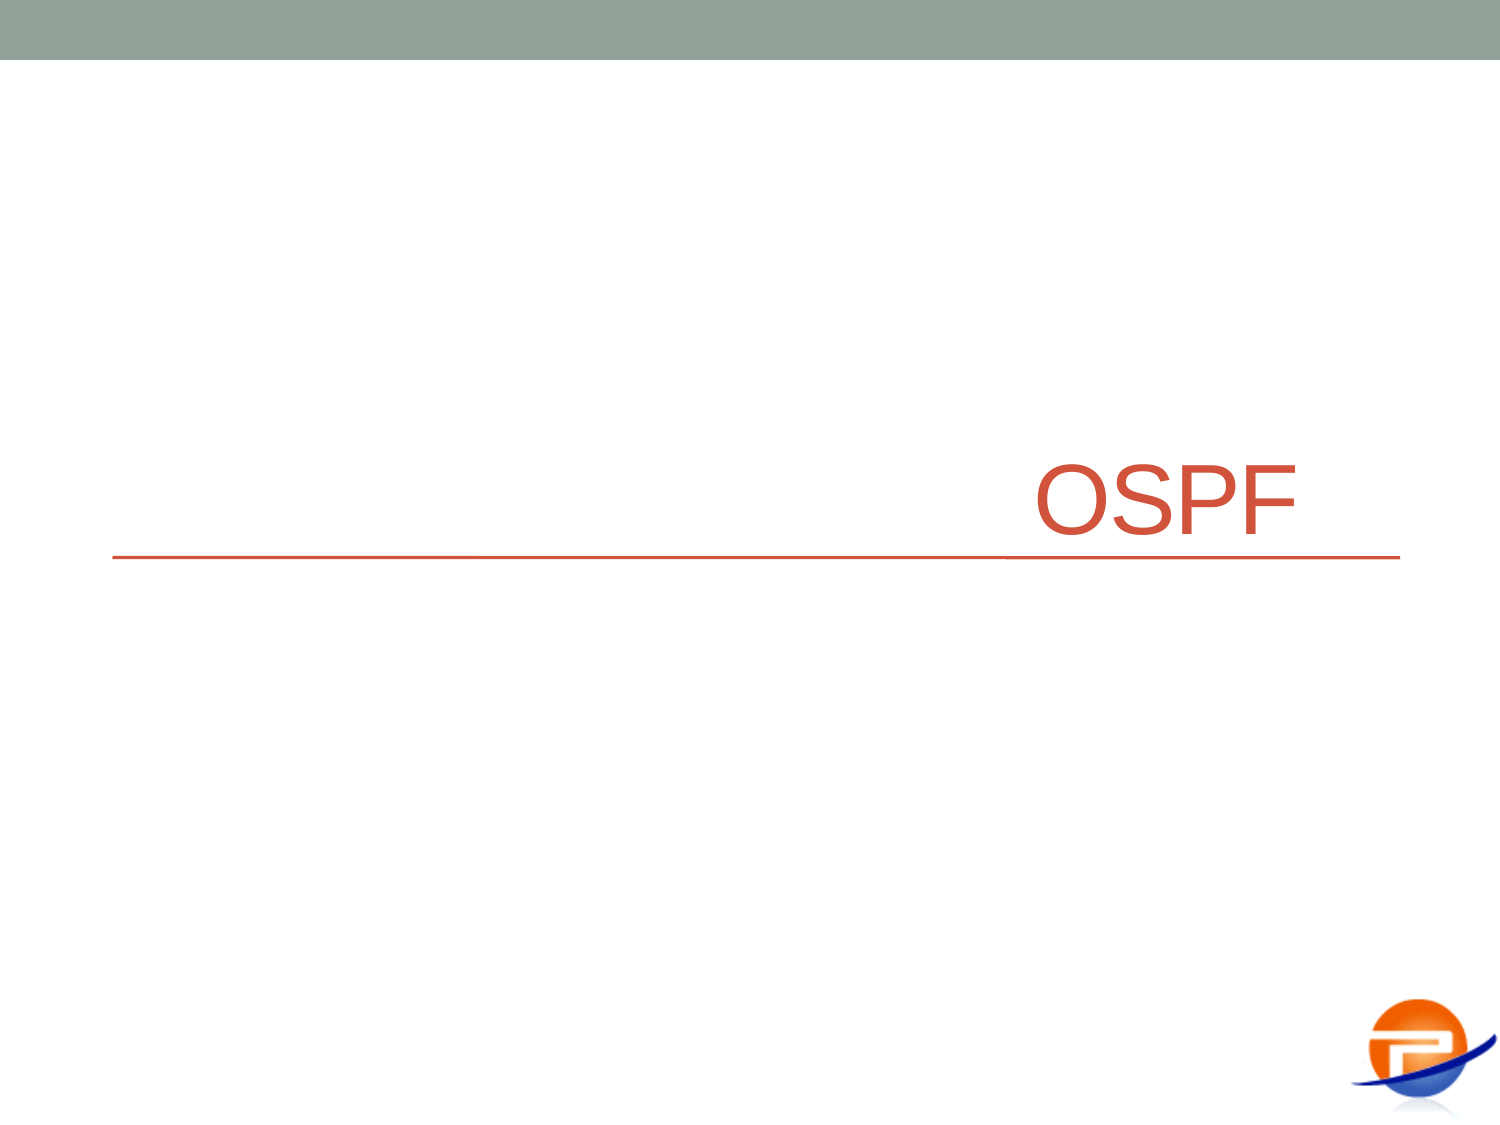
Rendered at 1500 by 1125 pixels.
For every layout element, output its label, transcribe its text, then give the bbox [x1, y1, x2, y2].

title OSPF [533, 248, 1500, 563]
picture [1350, 998, 1499, 1125]
